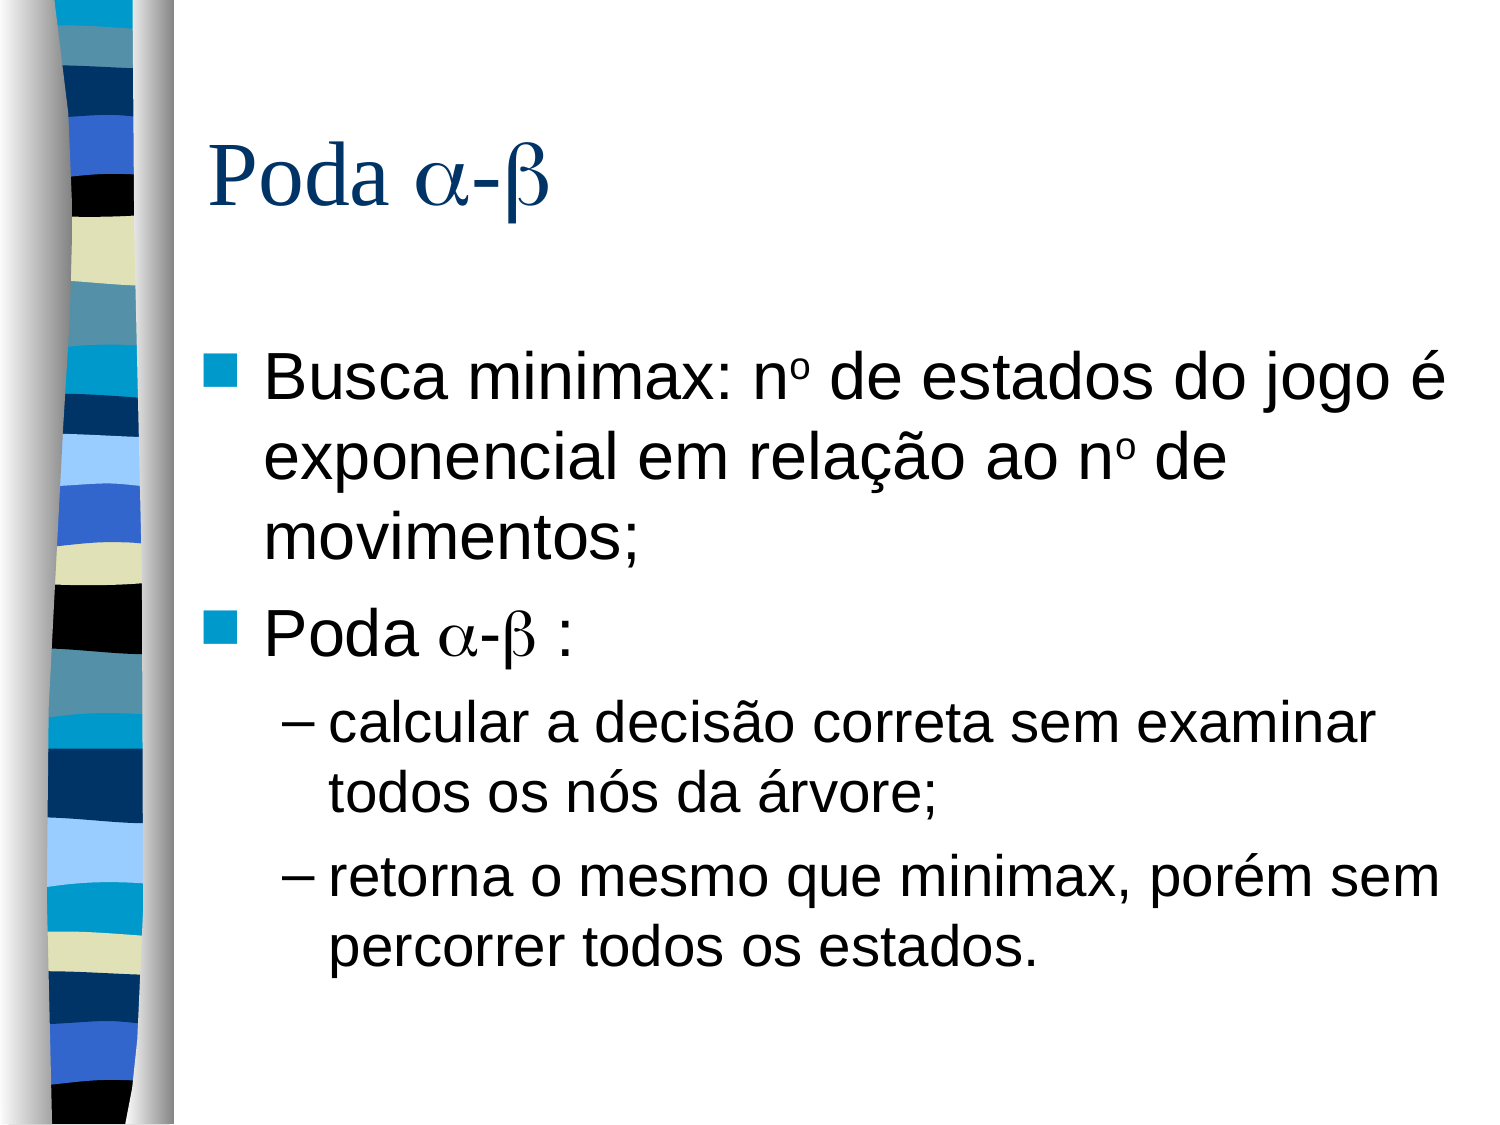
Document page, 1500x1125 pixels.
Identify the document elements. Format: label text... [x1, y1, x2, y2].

list Busca minimax: no de estados do jogo é exponencial em relação ao no de movimentos; Poda - : calcular a decisão correta sem examinar todos os nós da árvore; retorna o mesmo que minimax, porém sem percorrer todos os estados. [192, 324, 1468, 1000]
title Poda - [192, 74, 1468, 263]
